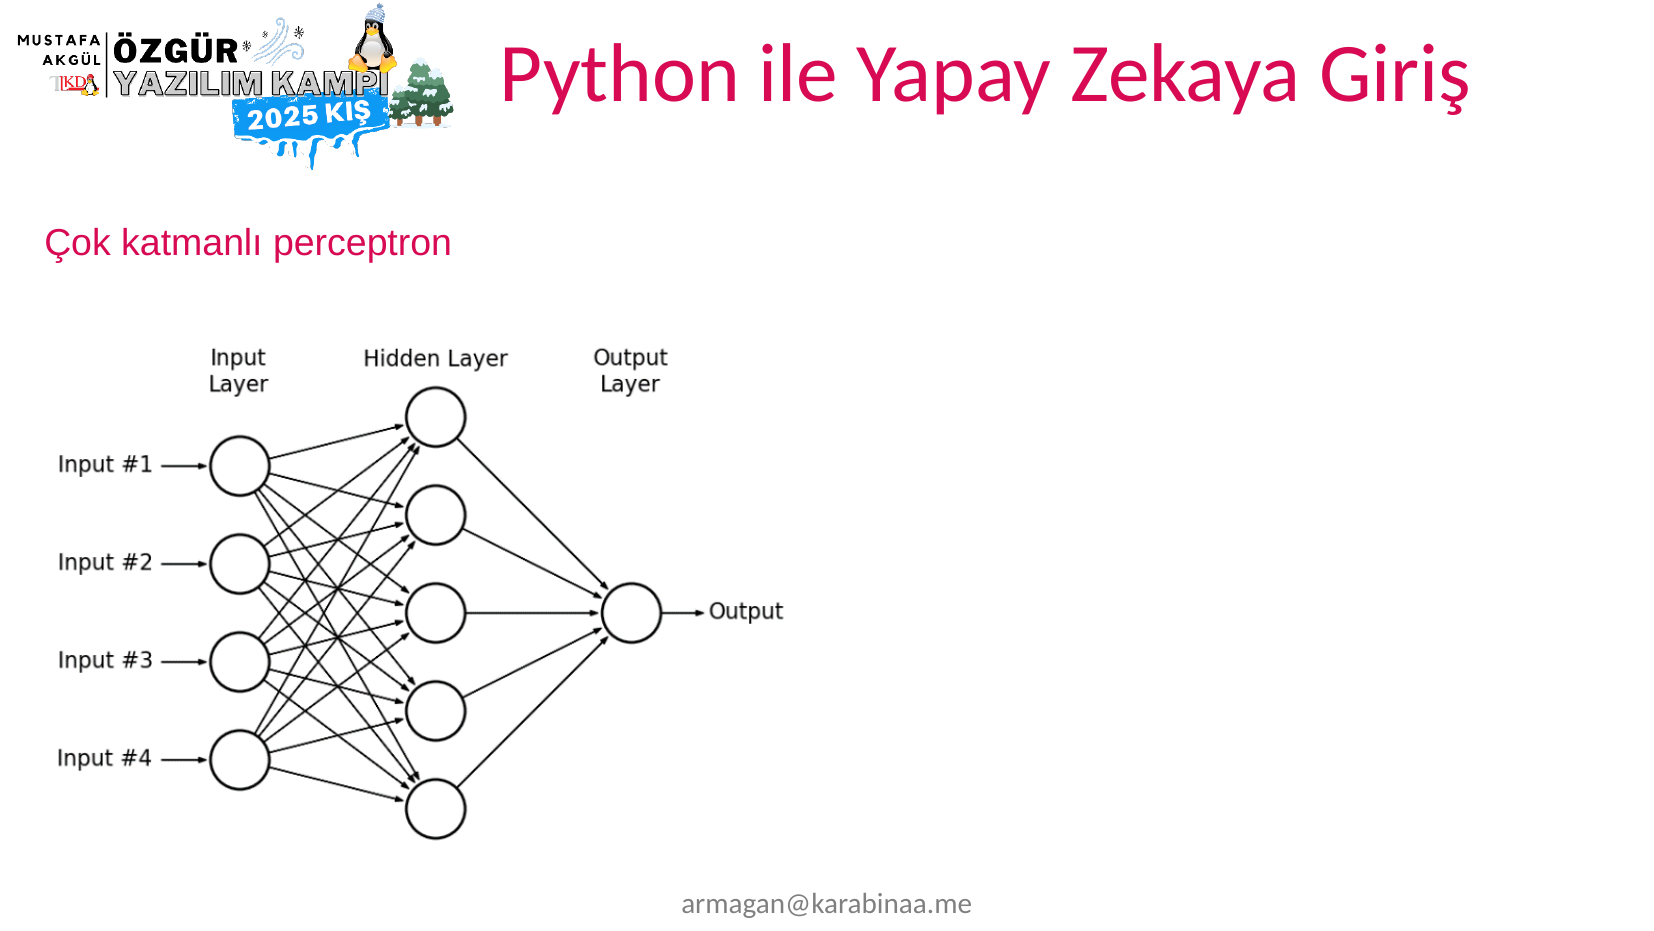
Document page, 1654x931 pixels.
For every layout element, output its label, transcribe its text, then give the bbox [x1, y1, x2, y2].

text_box Çok katmanlı perceptron [29, 213, 854, 271]
picture [53, 330, 798, 854]
picture [0, 0, 463, 177]
text_box Python ile Yapay Zekaya Giriş [484, 10, 1654, 126]
text_box armagan@karabinaa.me [0, 877, 1654, 928]
